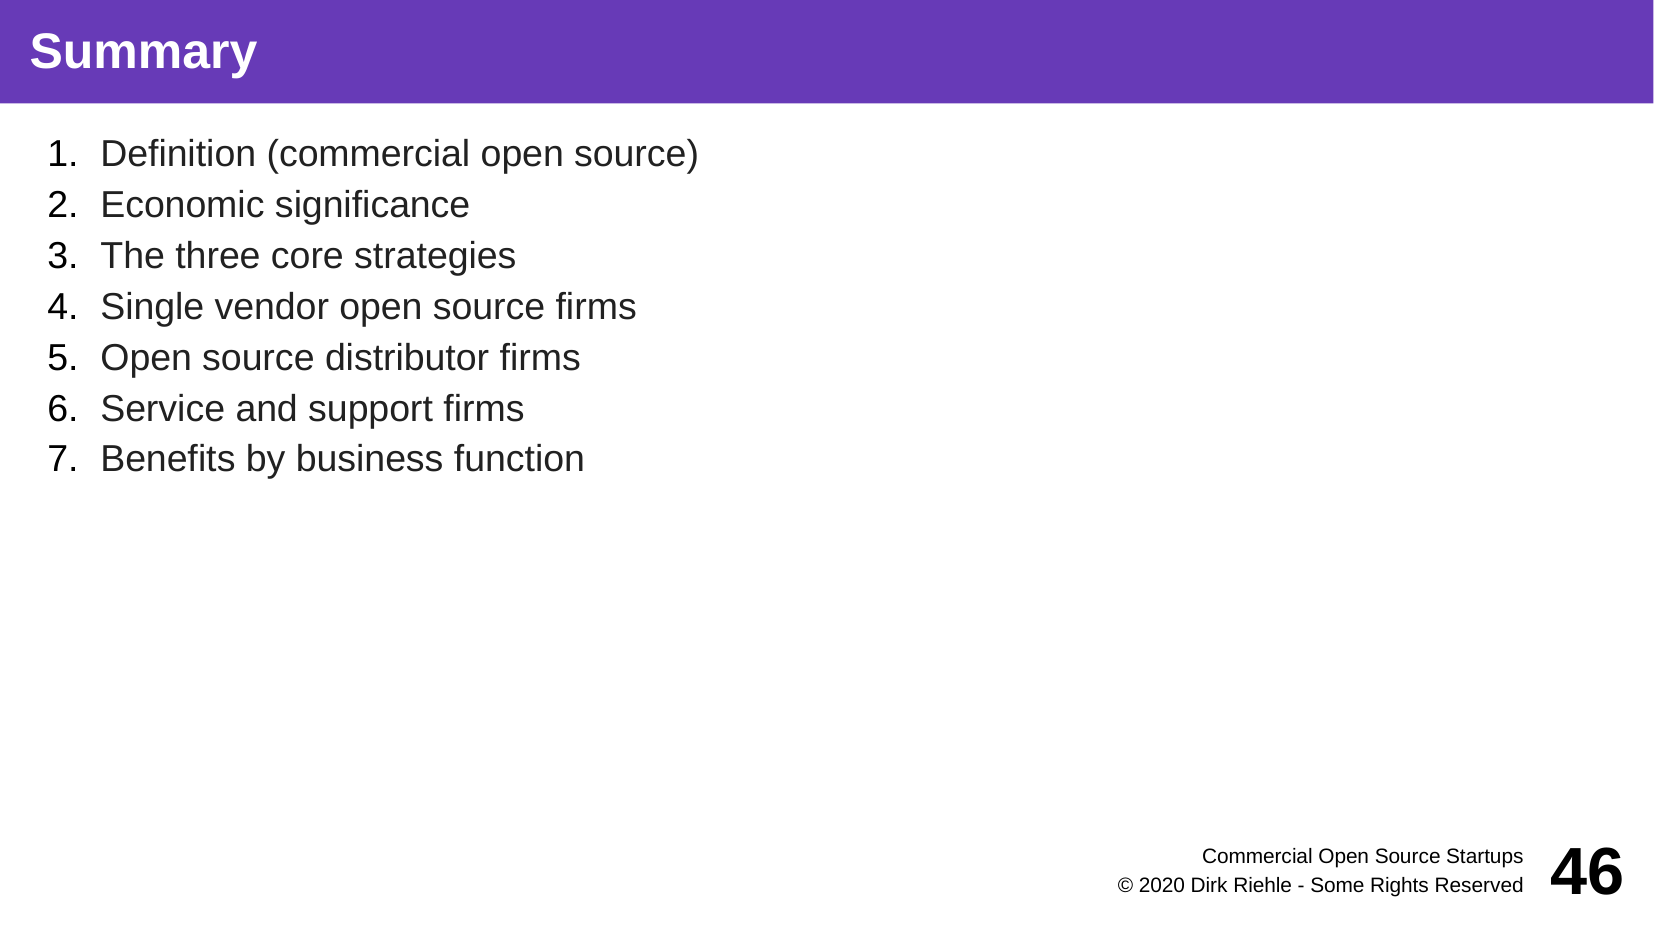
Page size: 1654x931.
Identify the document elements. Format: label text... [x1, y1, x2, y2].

list Definition (commercial open source) Economic significance The three core strategies Single vendor open source firms Open source distributor firms Service and support firms Benefits by business function [29, 132, 1625, 813]
title Summary [0, 0, 1654, 104]
